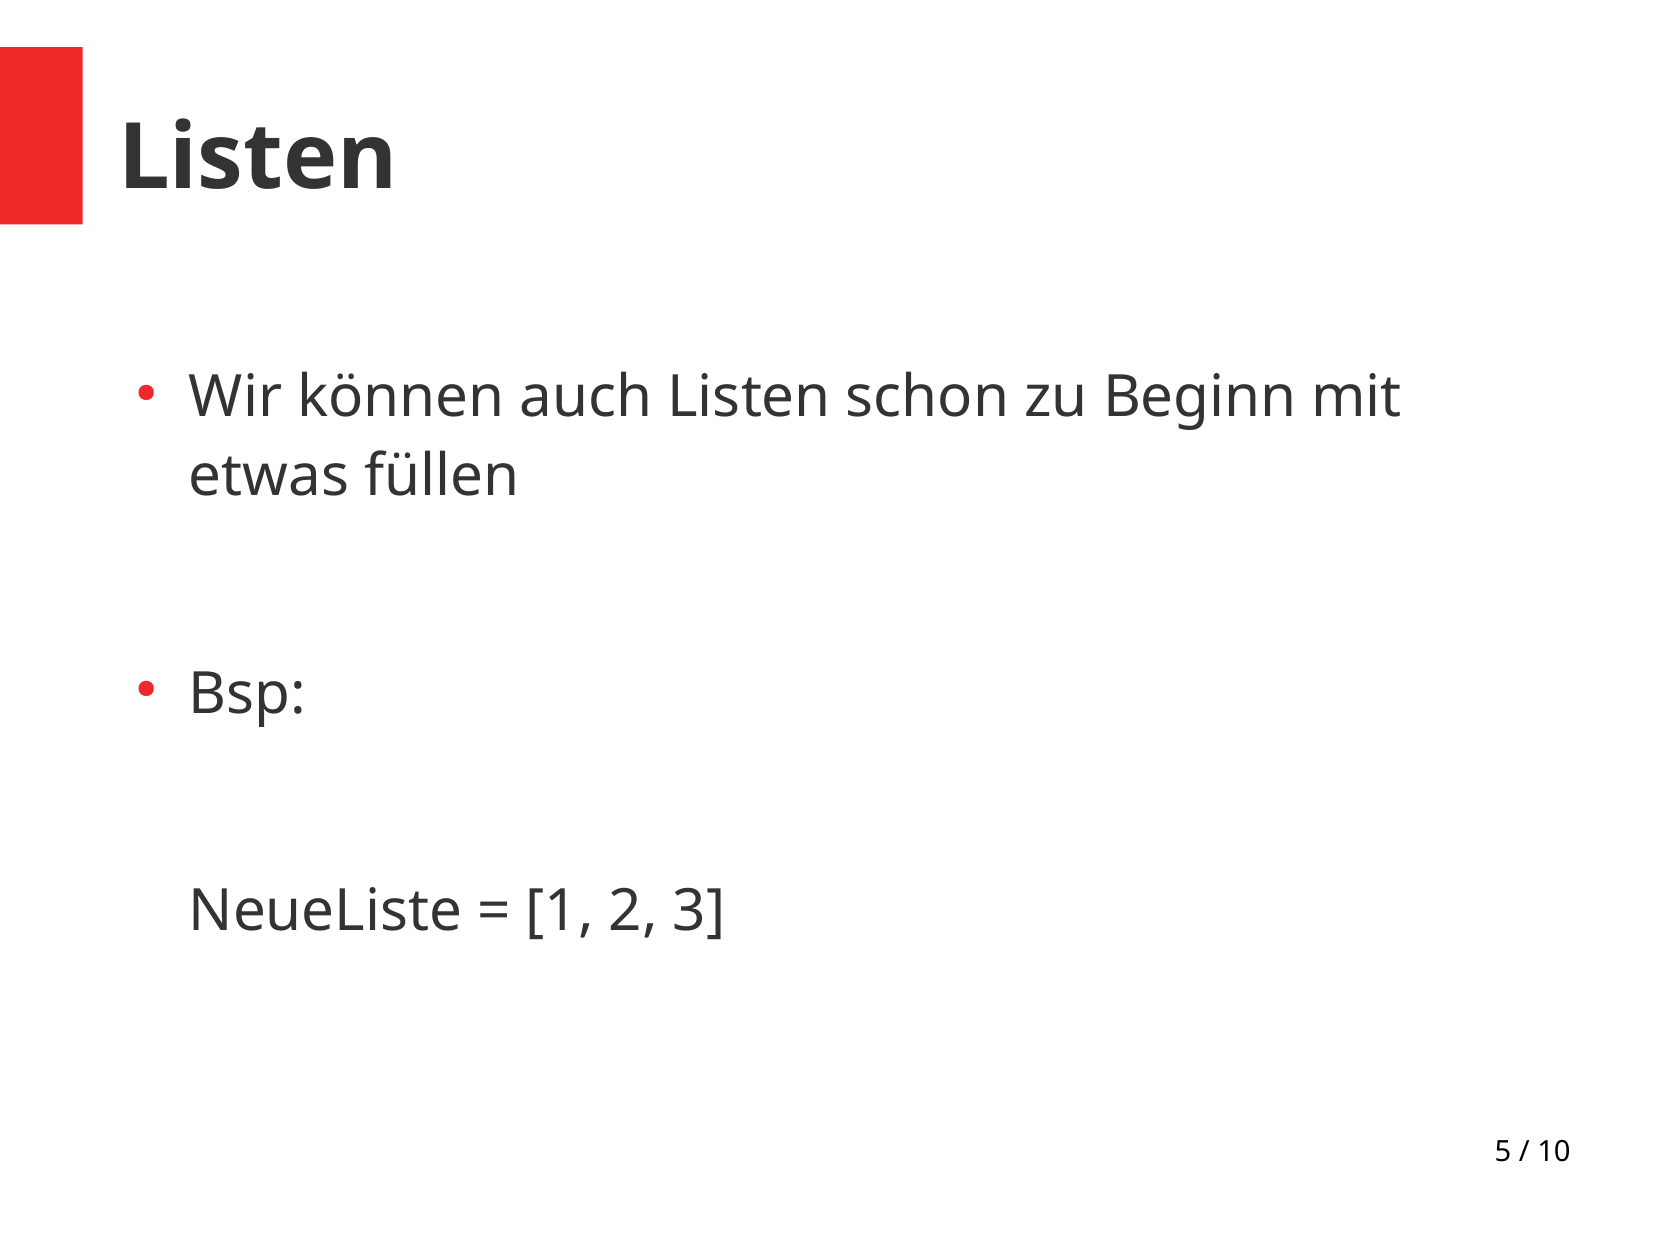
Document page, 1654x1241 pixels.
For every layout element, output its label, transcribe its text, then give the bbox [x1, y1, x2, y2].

title Listen [118, 49, 1571, 257]
list Wir können auch Listen schon zu Beginn mit etwas füllen Bsp: NeueListe = [1, 2, 3] [118, 354, 1536, 1074]
